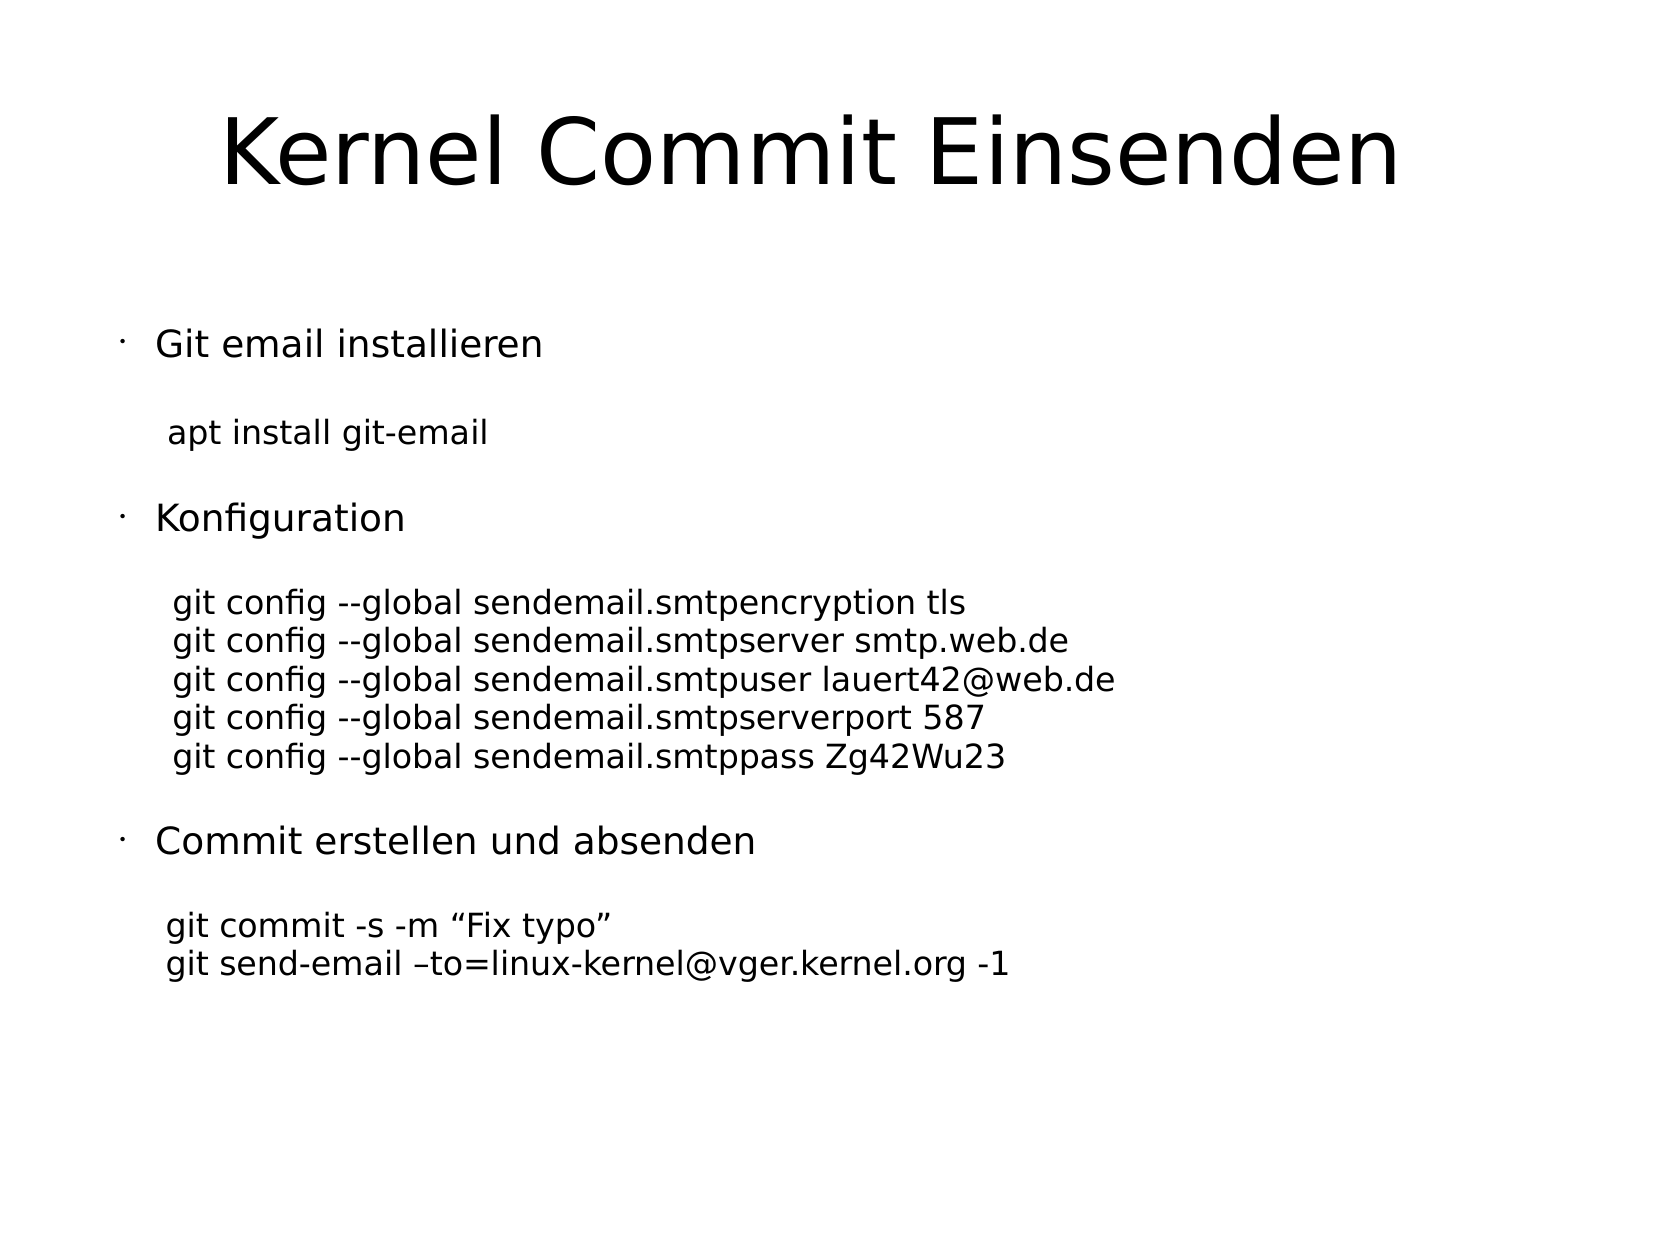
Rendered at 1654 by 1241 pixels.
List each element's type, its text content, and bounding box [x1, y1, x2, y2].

text_box Git email installieren apt install git-email Konfiguration git config --global sendemail.smtpencryption tls git config --global sendemail.smtpserver smtp.web.de git config --global sendemail.smtpuser lauert42@web.de git config --global sendemail.smtpserverport 587 git config --global sendemail.smtppass Zg42Wu23 Commit erstellen und absenden git commit -s -m “Fix typo” git send-email –to=linux-kernel@vger.kernel.org -1 [105, 315, 1456, 1089]
title Kernel Commit Einsenden [82, 49, 1571, 257]
text_box [90, 900, 1654, 1241]
